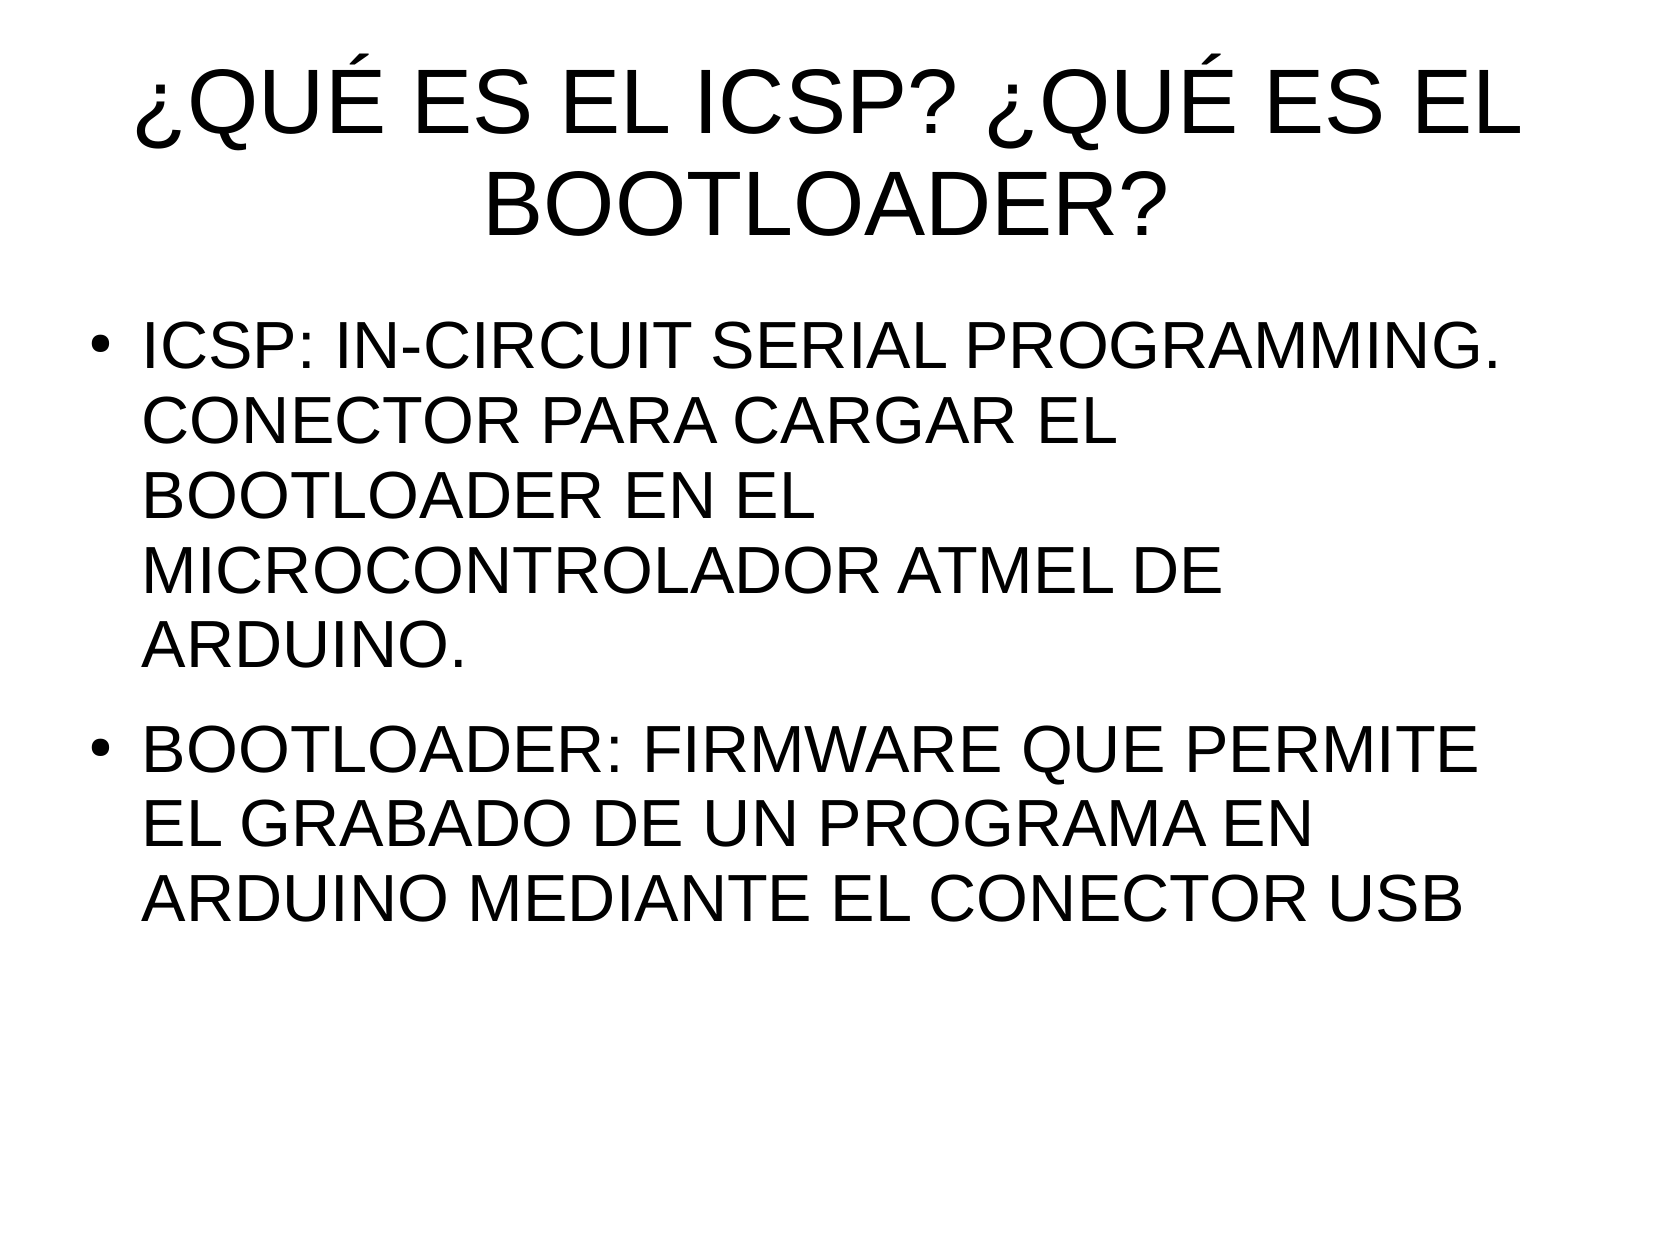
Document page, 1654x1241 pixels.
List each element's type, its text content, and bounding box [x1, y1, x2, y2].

list ICSP: IN-CIRCUIT SERIAL PROGRAMMING. CONECTOR PARA CARGAR EL BOOTLOADER EN EL MICROCONTROLADOR ATMEL DE ARDUINO. BOOTLOADER: FIRMWARE QUE PERMITE EL GRABADO DE UN PROGRAMA EN ARDUINO MEDIANTE EL CONECTOR USB [70, 308, 1560, 1028]
title ¿QUÉ ES EL ICSP? ¿QUÉ ES EL BOOTLOADER? [82, 49, 1571, 257]
